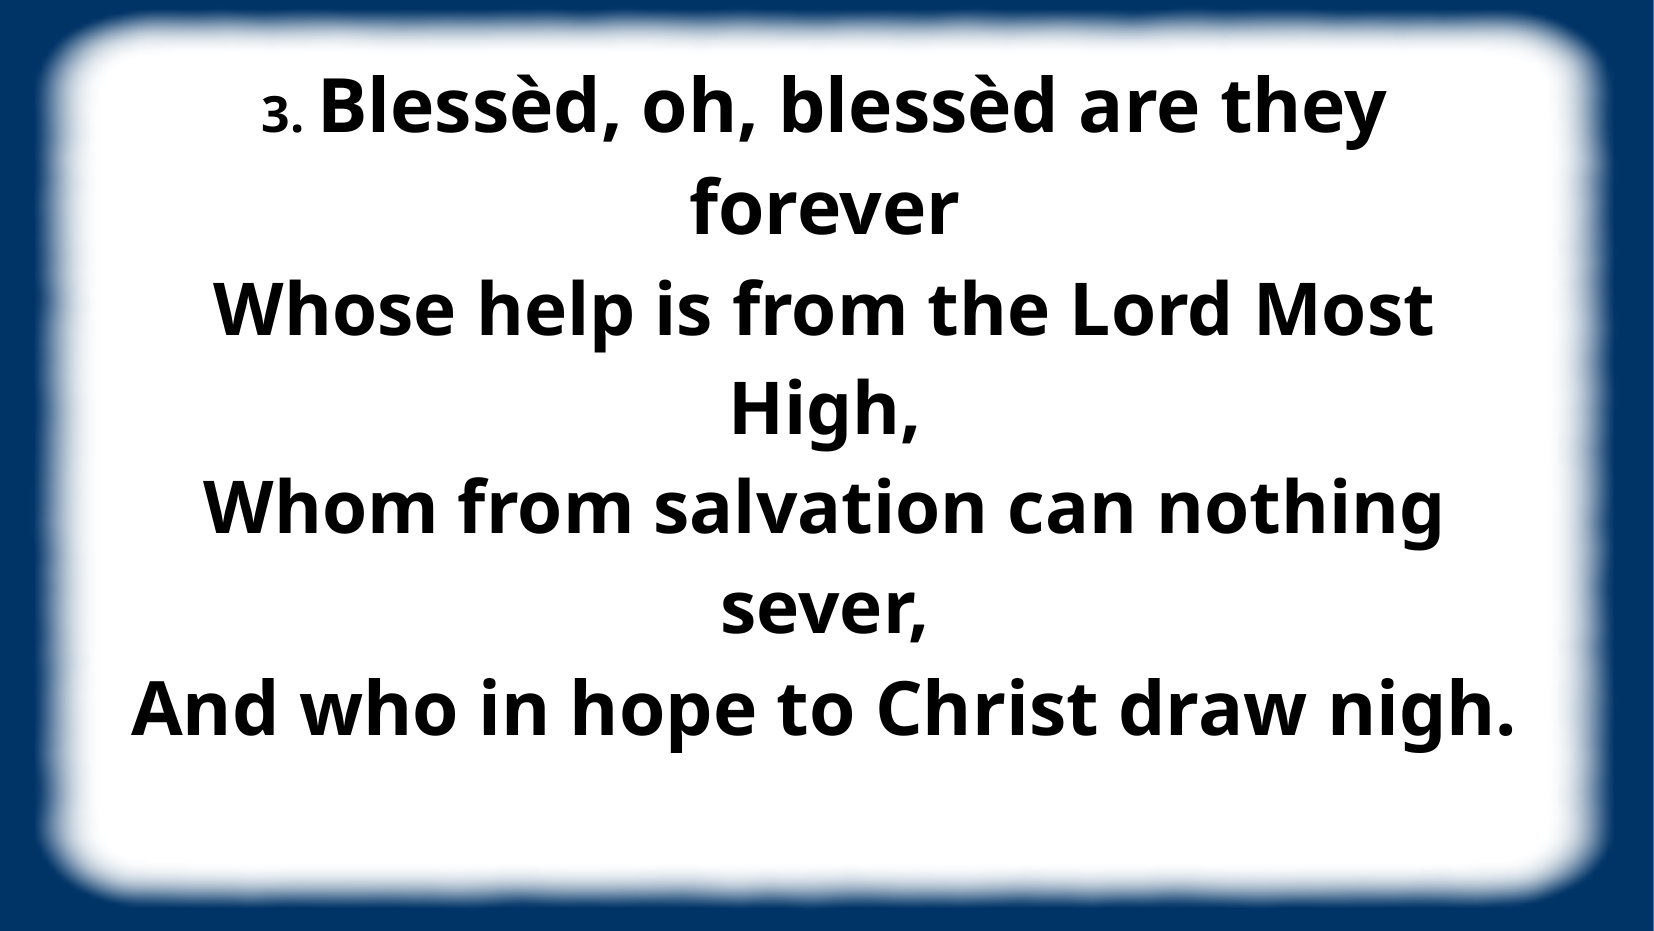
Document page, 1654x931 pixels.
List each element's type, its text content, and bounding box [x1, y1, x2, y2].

text_box 3. Blessèd, oh, blessèd are they forever Whose help is from the Lord Most High, Whom from salvation can nothing sever, And who in hope to Christ draw nigh. [105, 45, 1546, 454]
picture [0, 0, 1654, 931]
